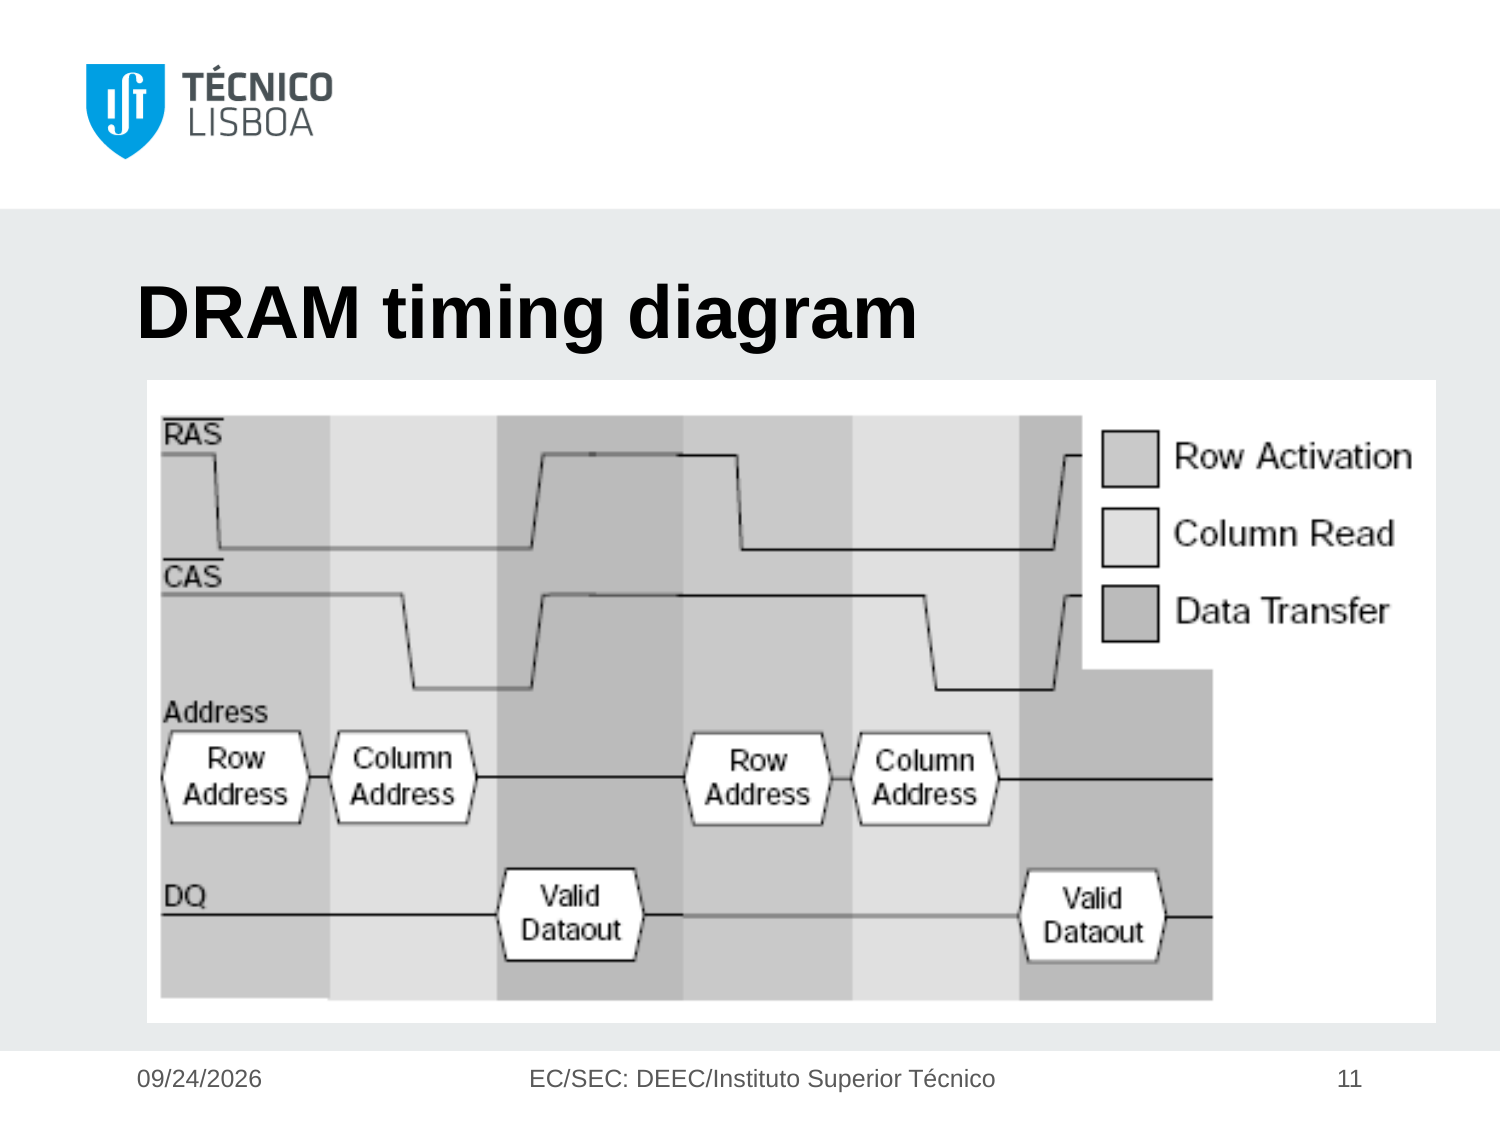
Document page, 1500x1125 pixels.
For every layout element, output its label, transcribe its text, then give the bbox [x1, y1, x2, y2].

picture [0, 0, 1500, 1125]
footer EC/SEC: DEEC/Instituto Superior Técnico [512, 1052, 1021, 1103]
slide_number 12/03/2020 [121, 1052, 425, 1103]
slide_number <number> [1077, 1052, 1378, 1103]
title DRAM timing diagram [121, 237, 1378, 381]
